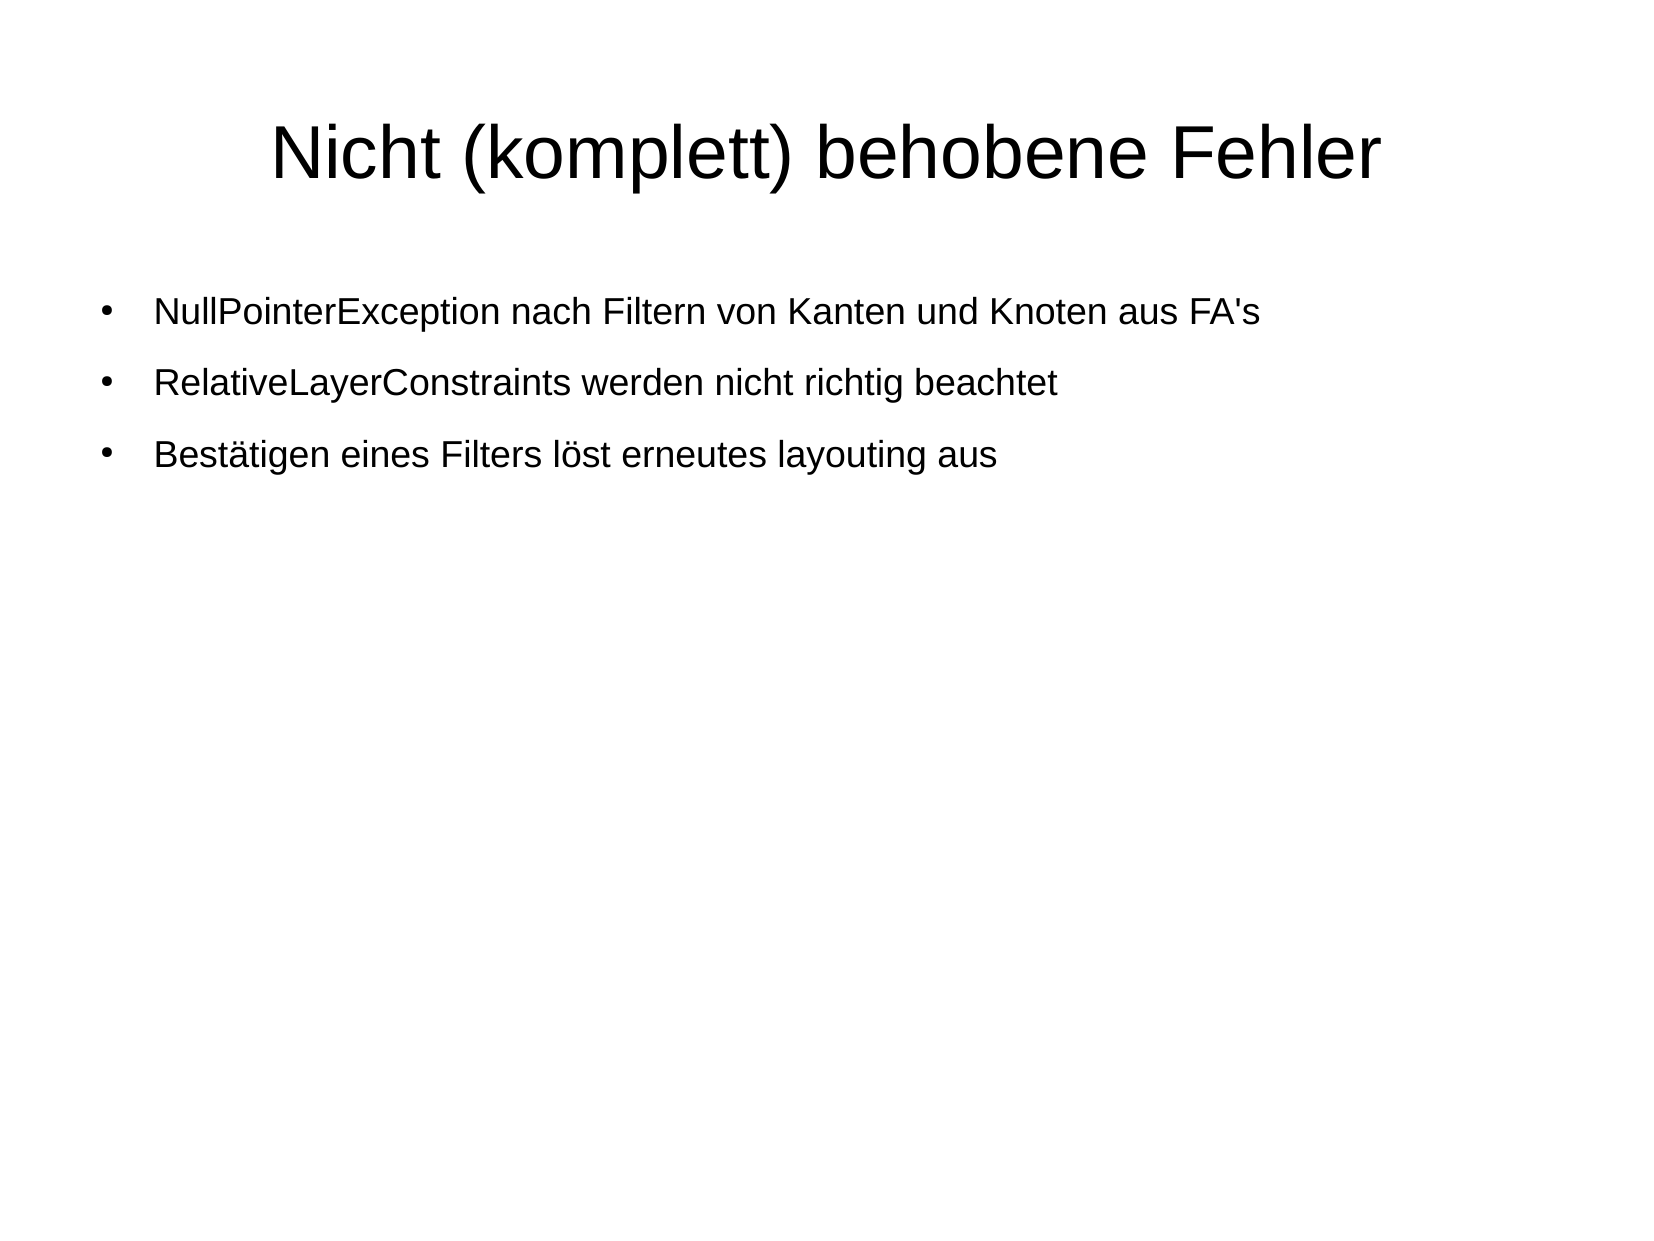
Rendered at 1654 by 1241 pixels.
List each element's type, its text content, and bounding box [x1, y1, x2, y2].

list NullPointerException nach Filtern von Kanten und Knoten aus FA's RelativeLayerConstraints werden nicht richtig beachtet Bestätigen eines Filters löst erneutes layouting aus [82, 290, 1571, 1010]
title Nicht (komplett) behobene Fehler [82, 49, 1571, 257]
